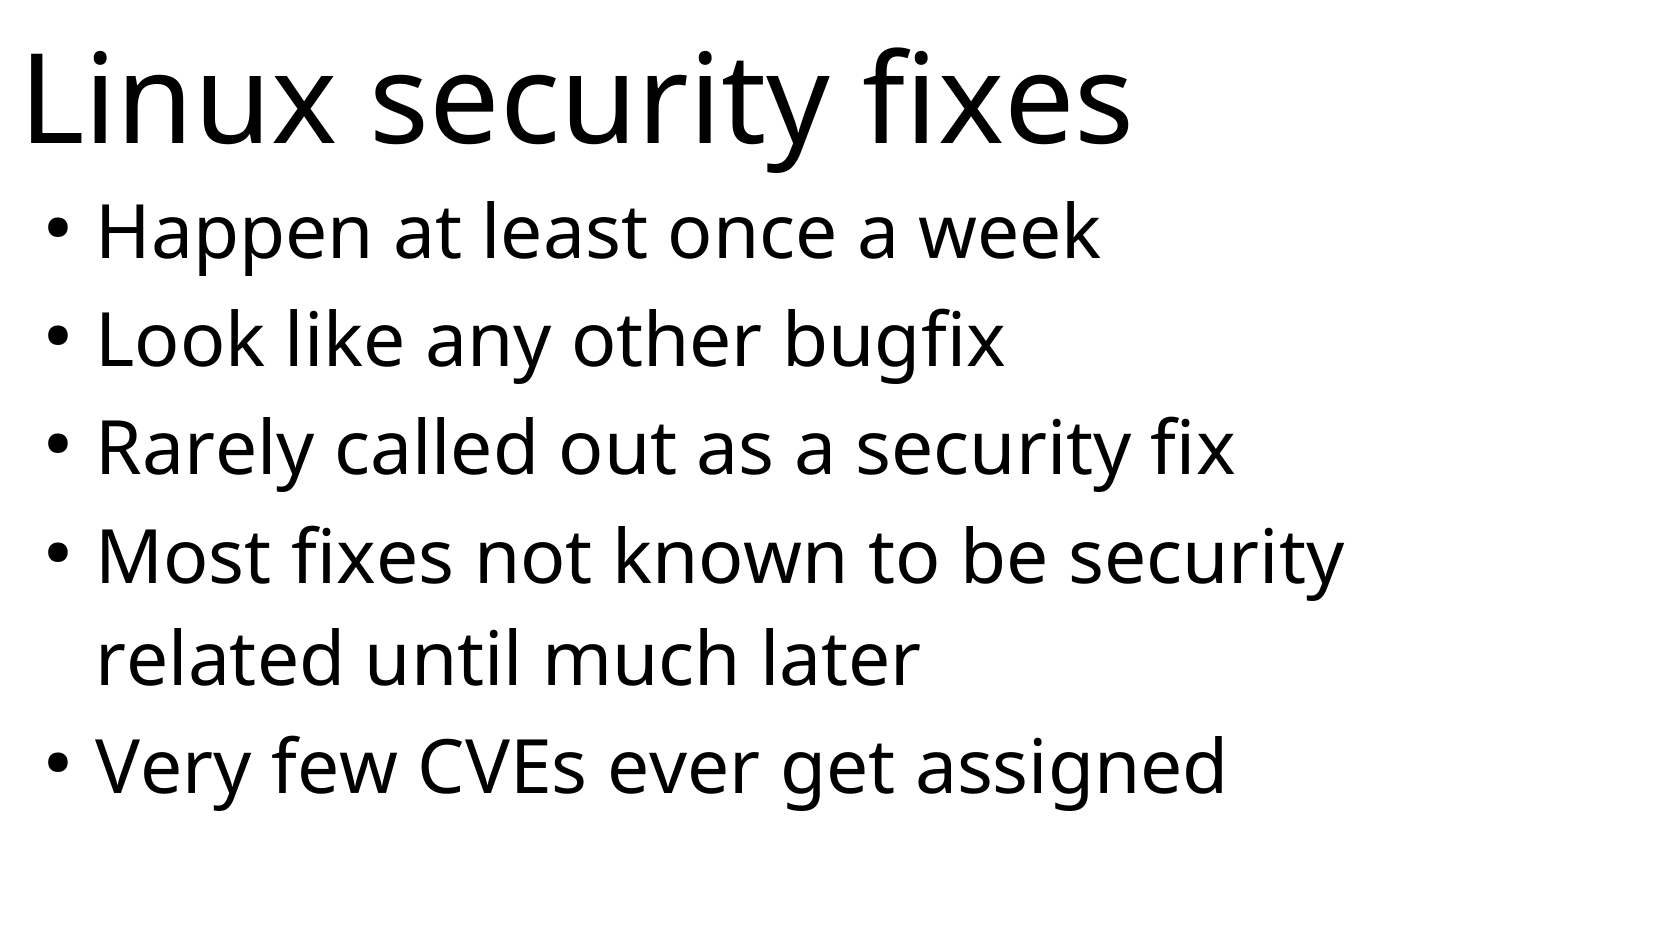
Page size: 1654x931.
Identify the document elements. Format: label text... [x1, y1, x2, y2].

text_box Linux security fixes [4, 2, 1626, 194]
text_box Happen at least once a week Look like any other bugfix Rarely called out as a security fix Most fixes not known to be security related until much later Very few CVEs ever get assigned [7, 62, 1597, 836]
